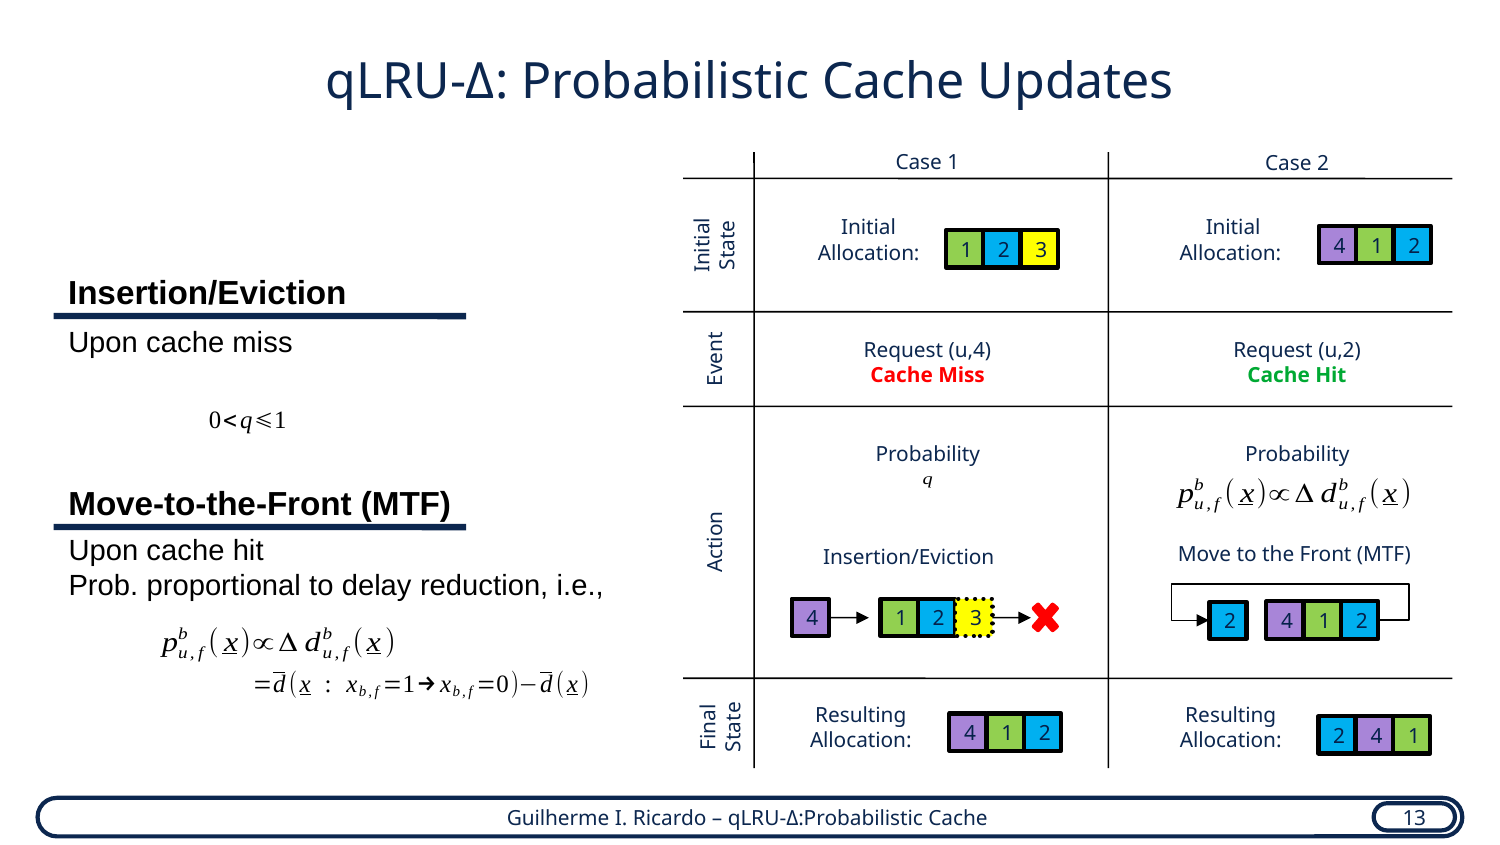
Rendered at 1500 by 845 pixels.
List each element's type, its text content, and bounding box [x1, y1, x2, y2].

chart [202, 406, 293, 435]
text_box Upon cache hit Prob. proportional to delay reduction, i.e., [53, 523, 638, 576]
text_box 1 [1356, 226, 1393, 264]
text_box Request (u,4) Cache Miss [842, 336, 1013, 387]
text_box Move-to-the-Front (MTF) [53, 475, 467, 523]
text_box Initial State [688, 180, 739, 312]
text_box Event [701, 312, 727, 406]
text_box Move to the Front (MTF) [1143, 540, 1451, 566]
text_box Guilherme I. Ricardo – qLRU-Δ:Probabilistic Cache [37, 797, 1463, 837]
text_box Resulting Allocation: [1163, 701, 1304, 752]
text_box 1 [1393, 716, 1431, 754]
text_box Request (u,2) Cache Hit [1211, 336, 1383, 387]
text_box Probability [838, 440, 1017, 466]
text_box Case 2 [1230, 149, 1364, 175]
text_box 4 [791, 598, 829, 637]
text_box 4 [1355, 716, 1393, 754]
text_box 4 [949, 713, 987, 751]
text_box 2 [1024, 713, 1062, 751]
text_box Final State [694, 669, 745, 785]
text_box 3 [955, 598, 993, 637]
chart [917, 469, 939, 489]
text_box 2 [918, 598, 955, 637]
text_box Initial Allocation: [1163, 214, 1303, 265]
text_box 2 [983, 230, 1020, 268]
text_box Case 1 [861, 148, 994, 174]
text_box 1 [987, 713, 1024, 751]
text_box 2 [1393, 226, 1431, 264]
text_box 1 [1304, 601, 1341, 639]
chart [150, 623, 403, 663]
text_box 2 [1318, 716, 1355, 754]
text_box Insertion/Eviction [791, 543, 1031, 569]
text_box 3 [1020, 230, 1058, 268]
chart [1166, 474, 1420, 514]
text_box 1 [945, 230, 983, 268]
text_box Resulting Allocation: [793, 701, 934, 752]
title qLRU-Δ: Probabilistic Cache Updates [75, 33, 1425, 175]
text_box Action [701, 406, 727, 669]
text_box 1 [880, 598, 918, 637]
text_box Upon cache miss [53, 316, 467, 368]
text_box 2 [1341, 601, 1379, 639]
text_box 4 [1318, 226, 1356, 264]
text_box Initial Allocation: [797, 214, 946, 265]
chart [235, 668, 595, 701]
text_box Insertion/Eviction [53, 264, 467, 316]
text_box [1033, 604, 1057, 631]
text_box 4 [1266, 601, 1304, 639]
text_box Probability [1145, 440, 1449, 466]
text_box 13 [1373, 803, 1456, 831]
text_box 2 [1209, 601, 1247, 640]
